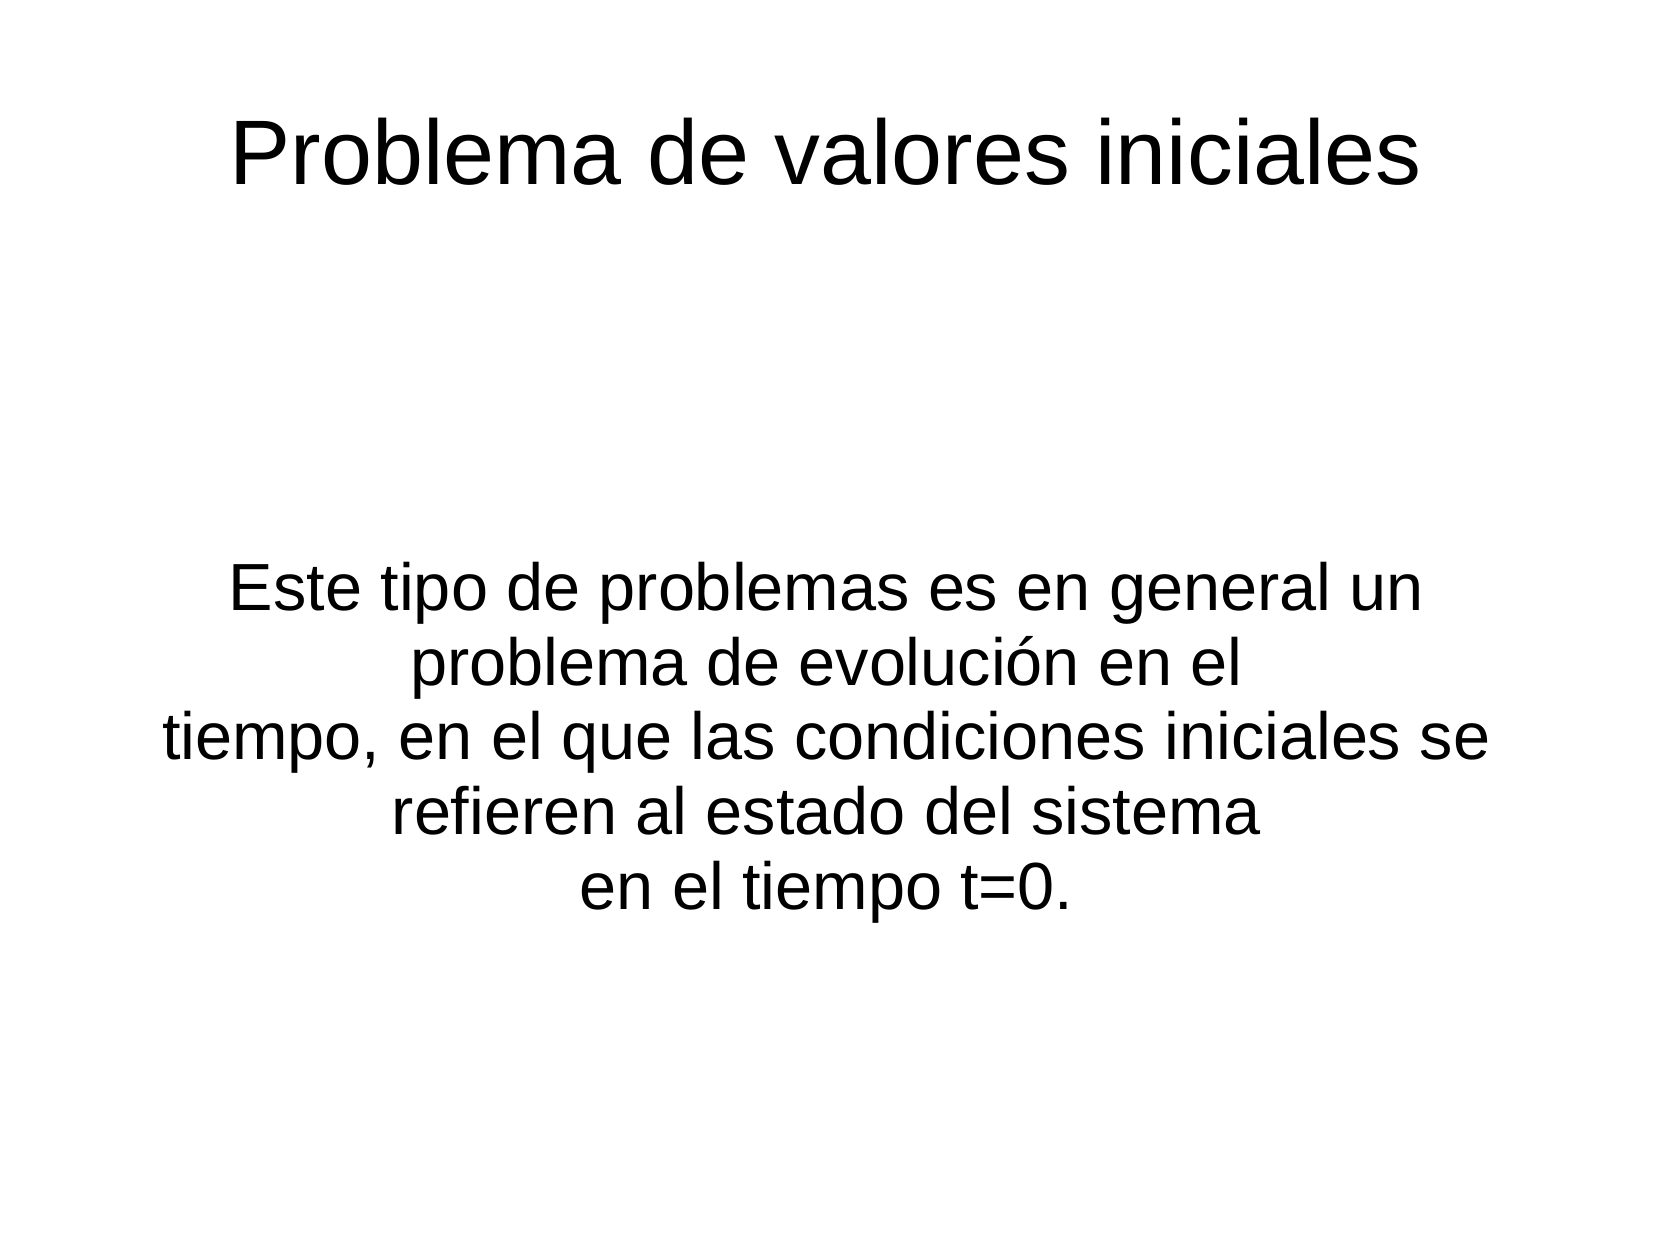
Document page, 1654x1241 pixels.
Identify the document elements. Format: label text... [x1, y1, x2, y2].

subtitle Este tipo de problemas es en general un problema de evolución en el tiempo, en el que las condiciones iniciales se refieren al estado del sistema en el tiempo t=0. [82, 297, 1571, 1102]
title Problema de valores iniciales [82, 56, 1571, 250]
